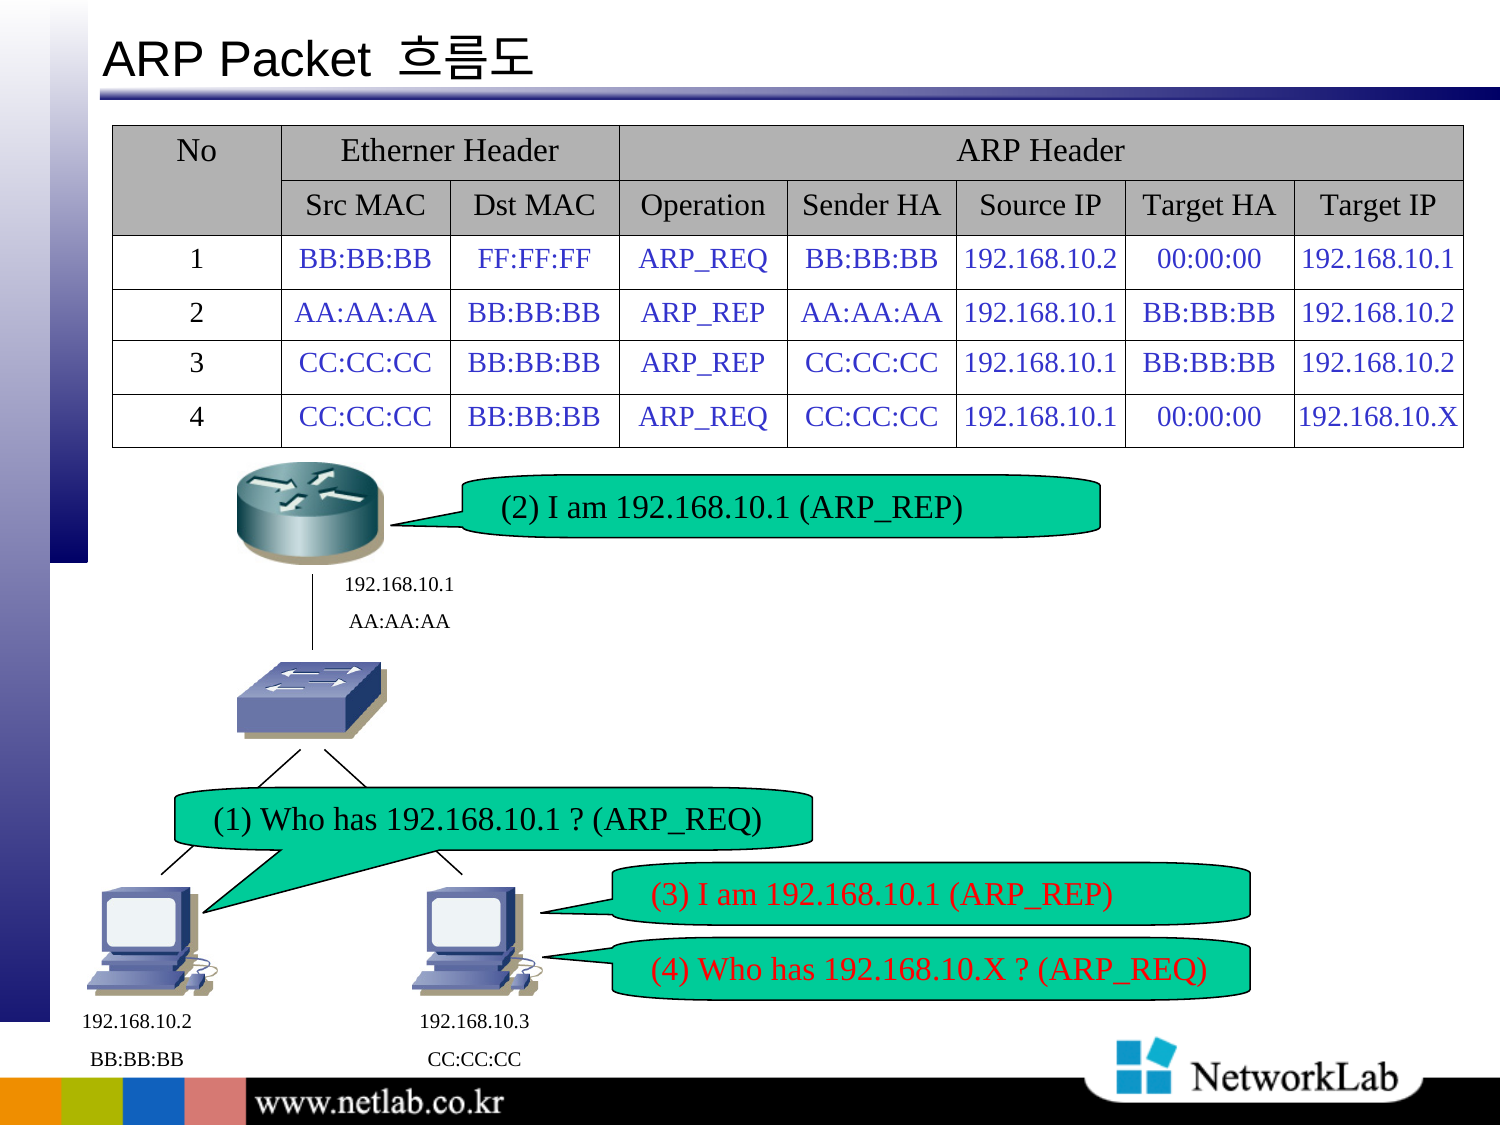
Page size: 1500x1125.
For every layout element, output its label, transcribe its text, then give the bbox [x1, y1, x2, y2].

table_cell CC:CC:CC [788, 395, 956, 447]
table_cell Source IP [957, 181, 1125, 235]
text_box (2) I am 192.168.10.1 (ARP_REP) [390, 474, 1101, 538]
table_cell 192.168.10.1 [957, 395, 1125, 447]
table_cell 00:00:00 [1126, 236, 1294, 289]
picture [237, 462, 384, 565]
table_cell CC:CC:CC [788, 341, 956, 394]
table_cell 3 [113, 341, 281, 394]
table_cell Target IP [1295, 181, 1463, 235]
text_box ARP Packet 흐름도 [87, 18, 1500, 95]
table_cell CC:CC:CC [282, 341, 450, 394]
table_cell Operation [620, 181, 787, 235]
table_cell 4 [113, 395, 281, 447]
table_cell Sender HA [788, 181, 956, 235]
table_cell BB:BB:BB [788, 236, 956, 289]
table_cell ARP_REQ [620, 395, 787, 447]
table_cell 00:00:00 [1126, 395, 1294, 447]
table_header ARP Header [620, 126, 1463, 180]
table_cell BB:BB:BB [1126, 290, 1294, 340]
table_cell ARP_REP [620, 341, 787, 394]
table_cell CC:CC:CC [282, 395, 450, 447]
text_box 192.168.10.1 AA:AA:AA [324, 562, 475, 641]
picture [87, 887, 218, 996]
table_cell AA:AA:AA [788, 290, 956, 340]
table_cell 192.168.10.2 [1295, 290, 1463, 340]
table_cell Target HA [1126, 181, 1294, 235]
table_cell BB:BB:BB [282, 236, 450, 289]
picture [412, 887, 543, 996]
text_box (1) Who has 192.168.10.1 ? (ARP_REQ) [174, 787, 813, 914]
table_cell 192.168.10.1 [957, 290, 1125, 340]
text_box (3) I am 192.168.10.1 (ARP_REP) [540, 862, 1251, 926]
text_box 192.168.10.3 CC:CC:CC [399, 999, 550, 1079]
text_box (4) Who has 192.168.10.X ? (ARP_REQ) [542, 937, 1251, 1001]
table_cell BB:BB:BB [1126, 341, 1294, 394]
picture [237, 662, 387, 739]
table_cell FF:FF:FF [451, 236, 619, 289]
table_cell 1 [113, 236, 281, 289]
table_cell BB:BB:BB [451, 341, 619, 394]
table_header No [113, 126, 281, 235]
table_cell BB:BB:BB [451, 290, 619, 340]
table_cell 192.168.10.2 [957, 236, 1125, 289]
table_cell ARP_REP [620, 290, 787, 340]
picture [0, 1022, 1500, 1125]
text_box 192.168.10.2 BB:BB:BB [62, 999, 212, 1079]
table_cell 192.168.10.1 [957, 341, 1125, 394]
table_cell 192.168.10.X [1295, 395, 1463, 447]
table_cell AA:AA:AA [282, 290, 450, 340]
table_cell BB:BB:BB [451, 395, 619, 447]
table_cell 2 [113, 290, 281, 340]
table_cell Src MAC [282, 181, 450, 235]
table_cell ARP_REQ [620, 236, 787, 289]
table_cell Dst MAC [451, 181, 619, 235]
table_cell 192.168.10.2 [1295, 341, 1463, 394]
table_cell 192.168.10.1 [1295, 236, 1463, 289]
table_header Etherner Header [282, 126, 619, 180]
picture [99, 95, 1500, 100]
